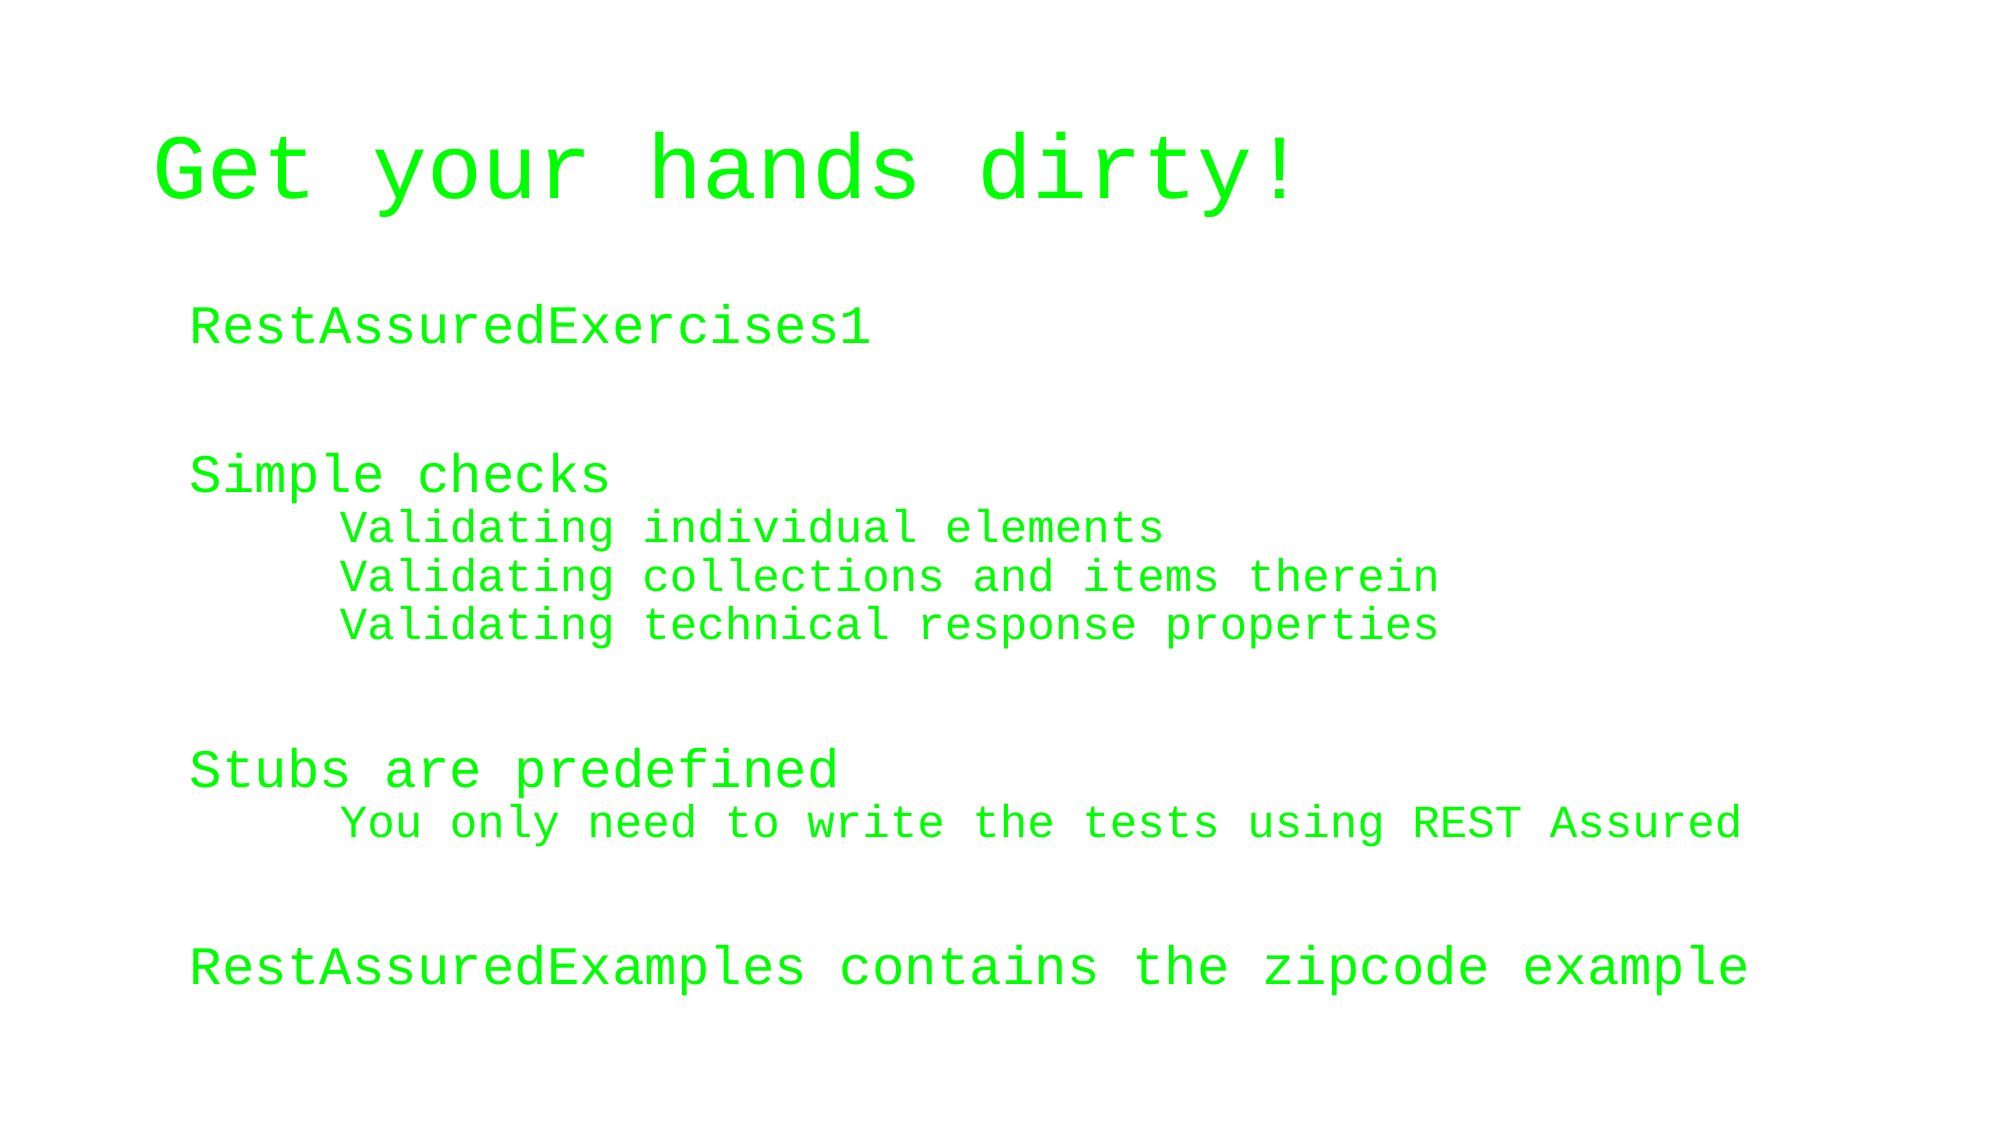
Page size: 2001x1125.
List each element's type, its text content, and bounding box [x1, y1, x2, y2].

list RestAssuredExercises1 Simple checks Validating individual elements Validating collections and items therein Validating technical response properties Stubs are predefined You only need to write the tests using REST Assured RestAssuredExamples contains the zipcode example [137, 299, 1863, 1014]
title Get your hands dirty! [137, 59, 1863, 278]
